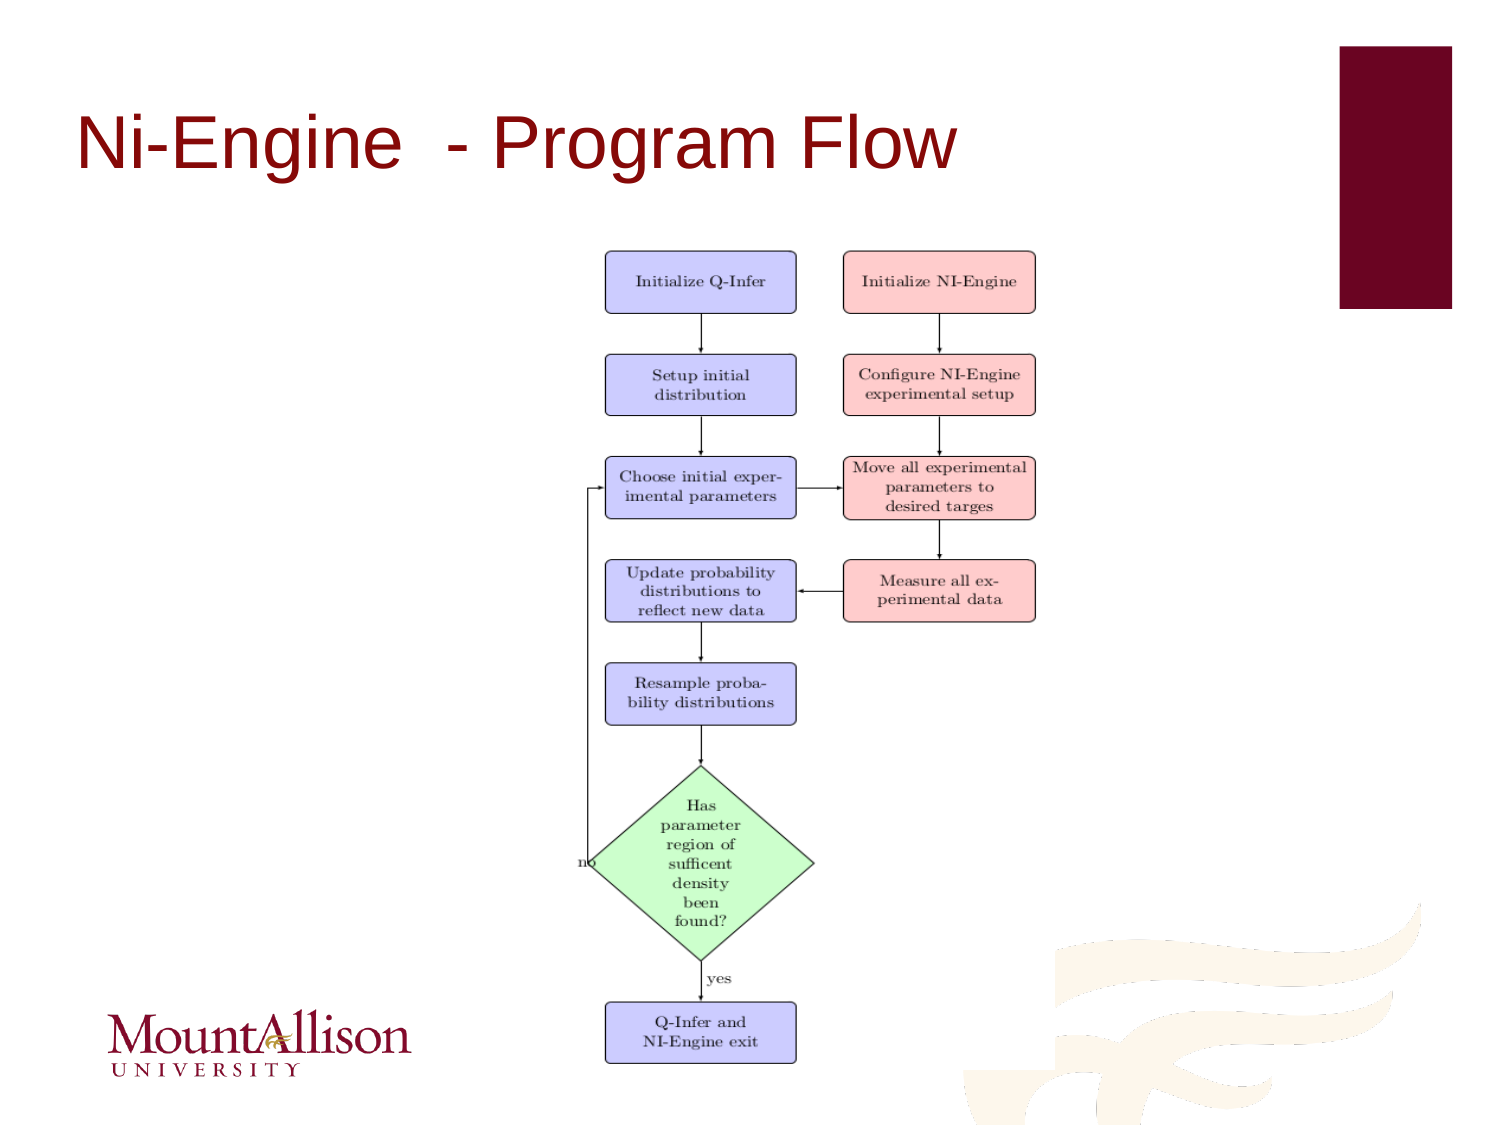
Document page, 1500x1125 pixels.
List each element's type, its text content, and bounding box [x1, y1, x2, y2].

picture [107, 224, 1423, 1125]
title Ni-Engine - Program Flow [75, 44, 1425, 233]
